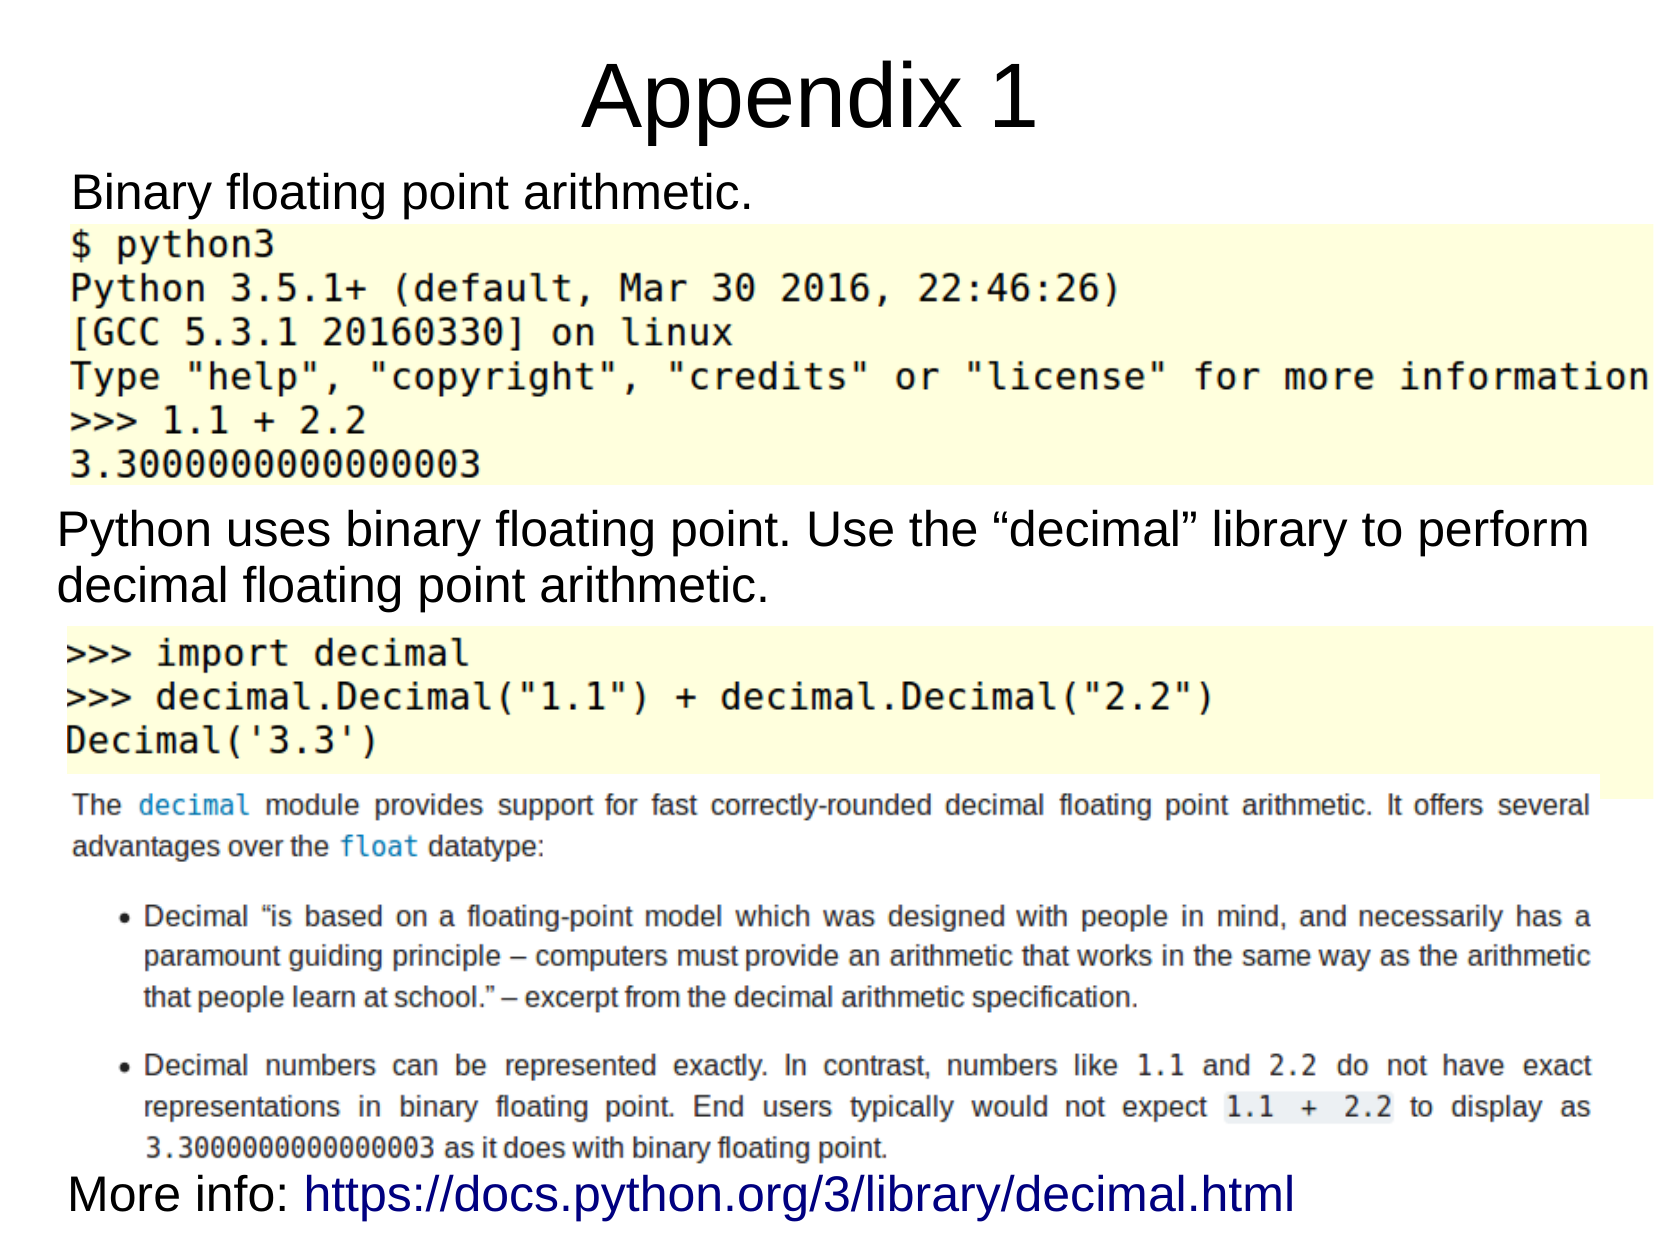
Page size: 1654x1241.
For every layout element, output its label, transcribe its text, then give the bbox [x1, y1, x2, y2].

picture [67, 626, 1654, 1169]
title Appendix 1 [66, 31, 1555, 159]
title Python uses binary floating point. Use the “decimal” library to perform decimal floating point arithmetic. [56, 496, 1592, 618]
title More info: https://docs.python.org/3/library/decimal.html [67, 1148, 1556, 1241]
picture [70, 224, 1654, 485]
title Binary floating point arithmetic. [70, 146, 1560, 239]
